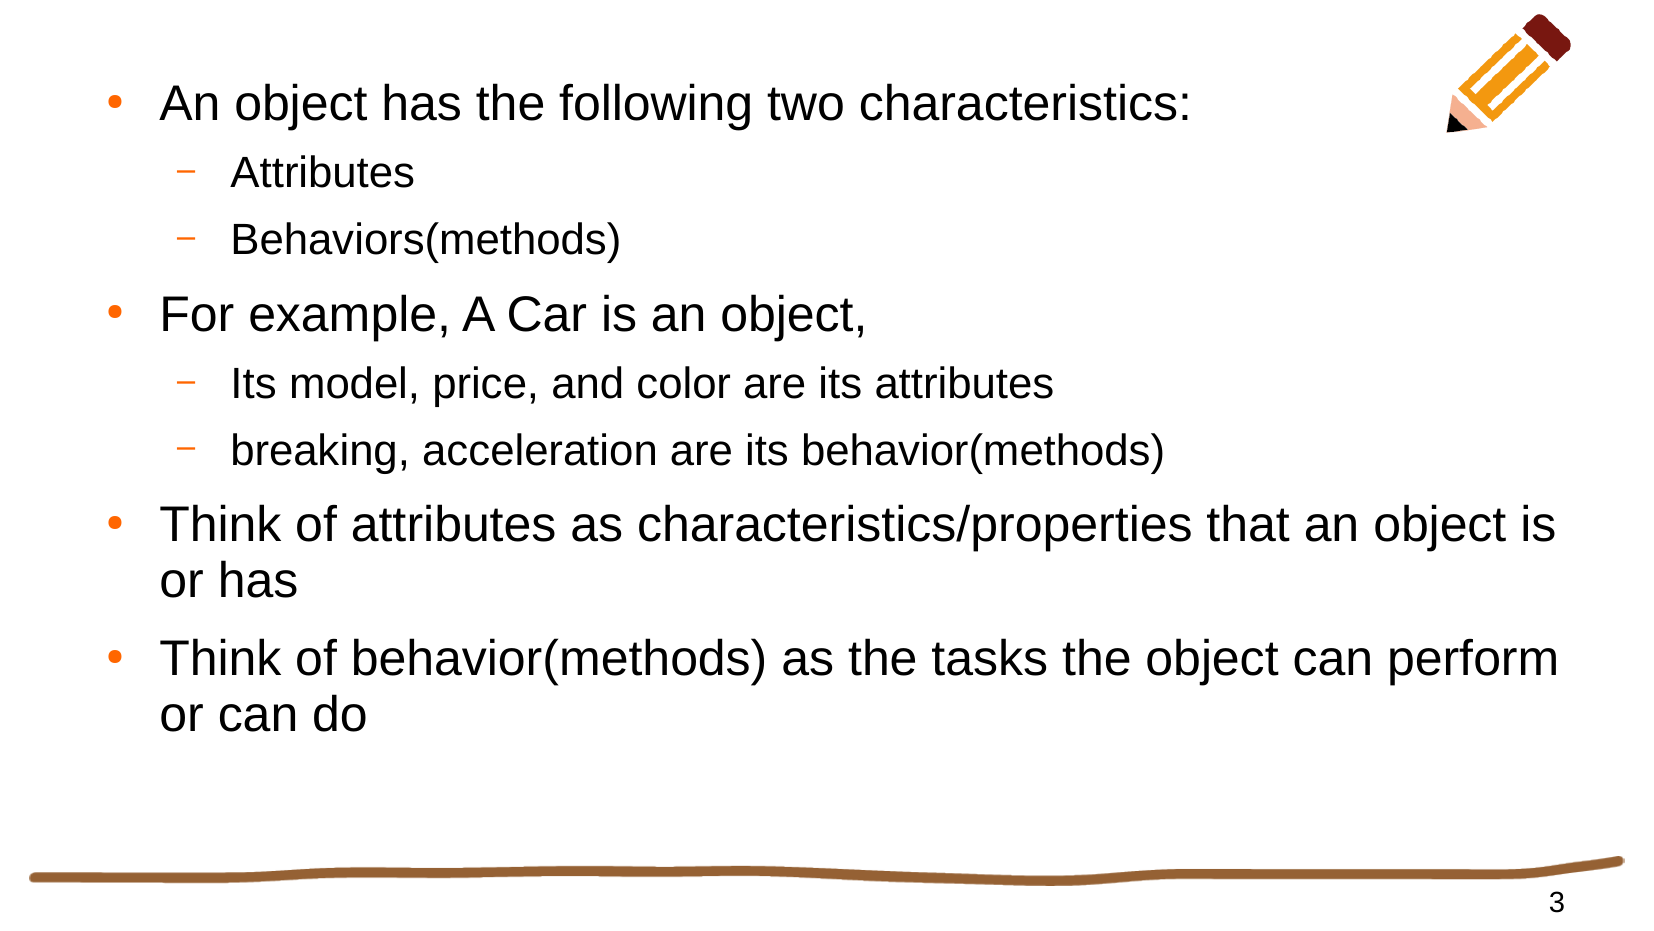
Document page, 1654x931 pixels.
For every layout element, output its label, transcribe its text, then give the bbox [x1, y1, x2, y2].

list An object has the following two characteristics: Attributes Behaviors(methods) For example, A Car is an object, Its model, price, and color are its attributes breaking, acceleration are its behavior(methods) Think of attributes as characteristics/properties that an object is or has Think of behavior(methods) as the tasks the object can perform or can do [88, 75, 1576, 857]
picture [29, 856, 1625, 886]
picture [1446, 14, 1571, 75]
